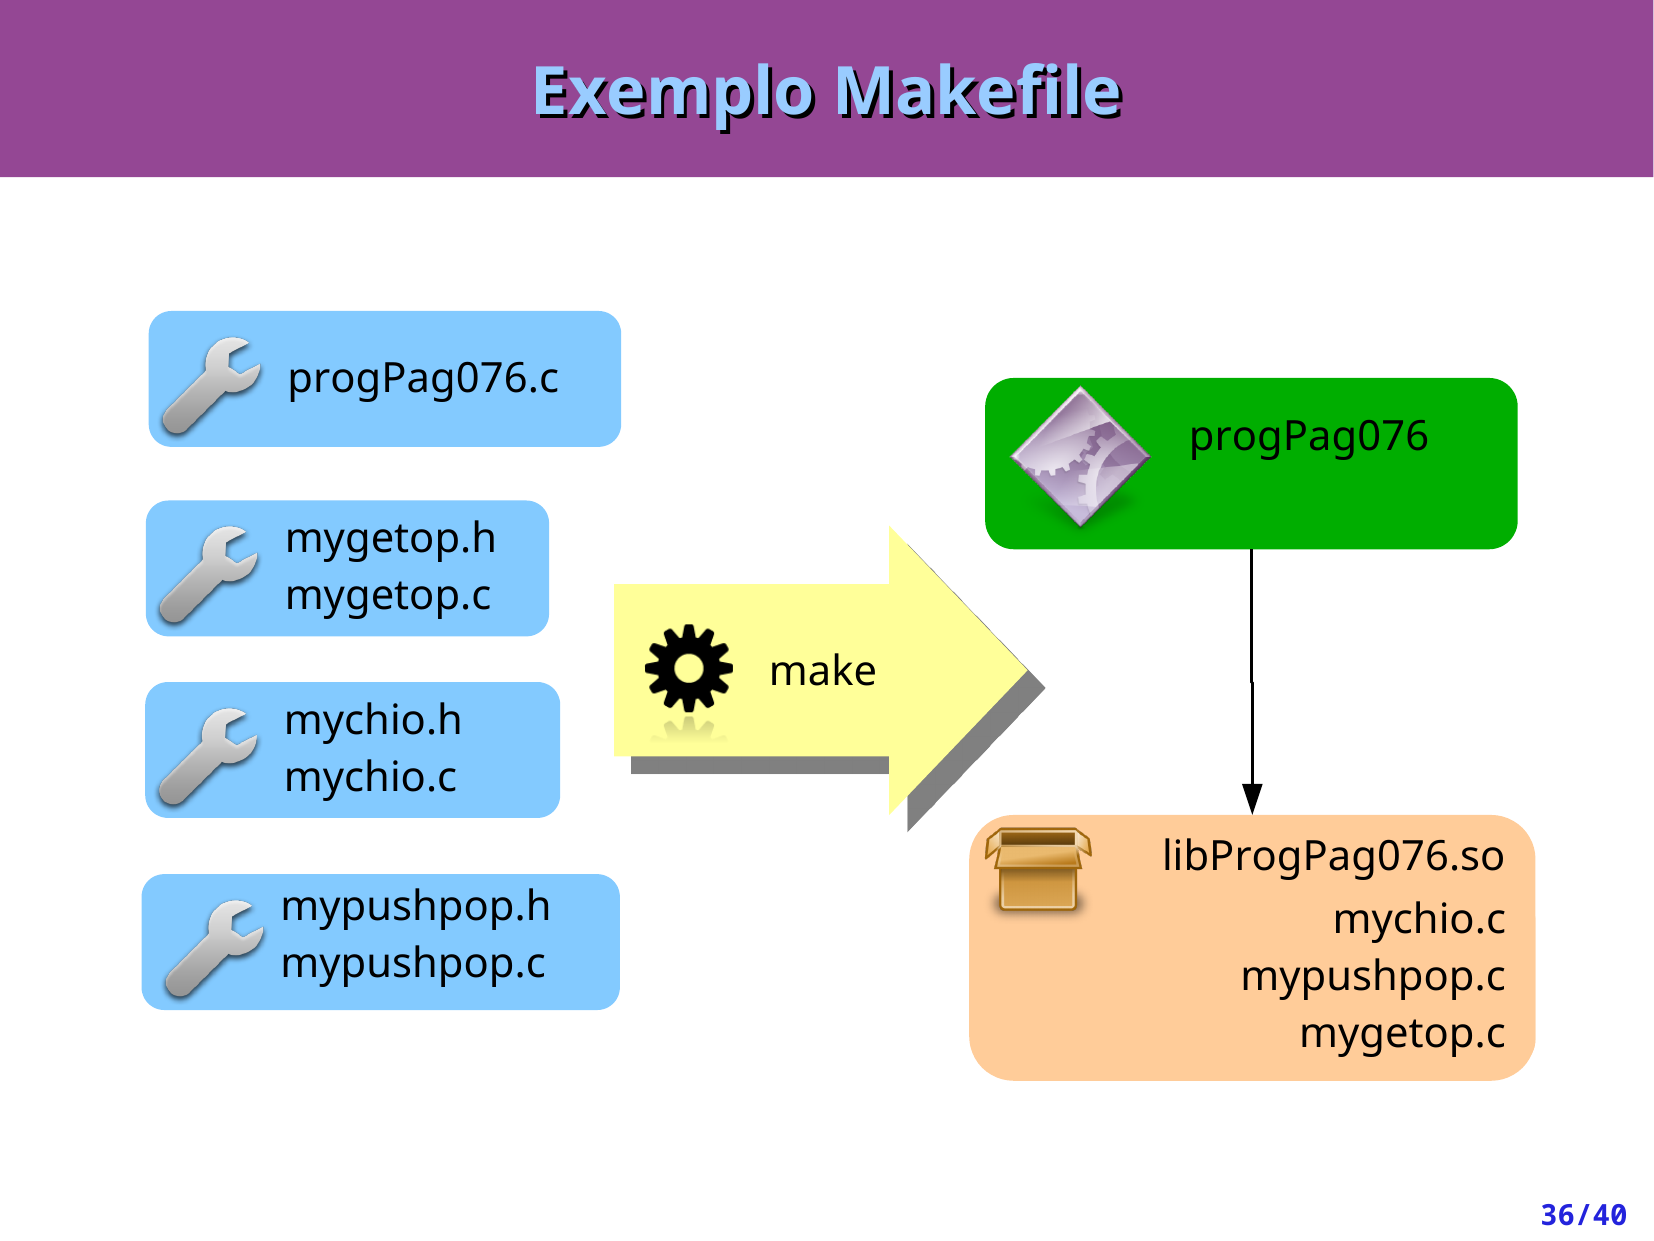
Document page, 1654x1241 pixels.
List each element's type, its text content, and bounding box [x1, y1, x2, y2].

text_box [969, 814, 1536, 1081]
picture [144, 314, 279, 449]
picture [622, 616, 756, 751]
text_box mypushpop.h mypushpop.c [265, 868, 616, 1002]
text_box progPag076 [1174, 398, 1489, 486]
text_box [276, 682, 561, 818]
text_box [1172, 377, 1518, 550]
title Exemplo Makefile [0, 0, 1654, 178]
picture [994, 371, 1172, 550]
picture [140, 685, 276, 820]
text_box [614, 525, 992, 816]
text_box mygetop.h mygetop.c [269, 500, 550, 634]
text_box [985, 385, 994, 542]
text_box [616, 884, 620, 1001]
text_box mychio.c mypushpop.c mygetop.c [1176, 885, 1506, 1063]
text_box make [756, 633, 1040, 721]
text_box [282, 1002, 615, 1011]
text_box libProgPag076.so [1108, 818, 1506, 891]
picture [147, 877, 282, 1012]
text_box mychio.h mychio.c [269, 682, 519, 815]
picture [982, 820, 1095, 933]
text_box [160, 310, 622, 447]
text_box [141, 882, 147, 1003]
text_box progPag076.c [279, 340, 616, 428]
picture [141, 503, 276, 638]
